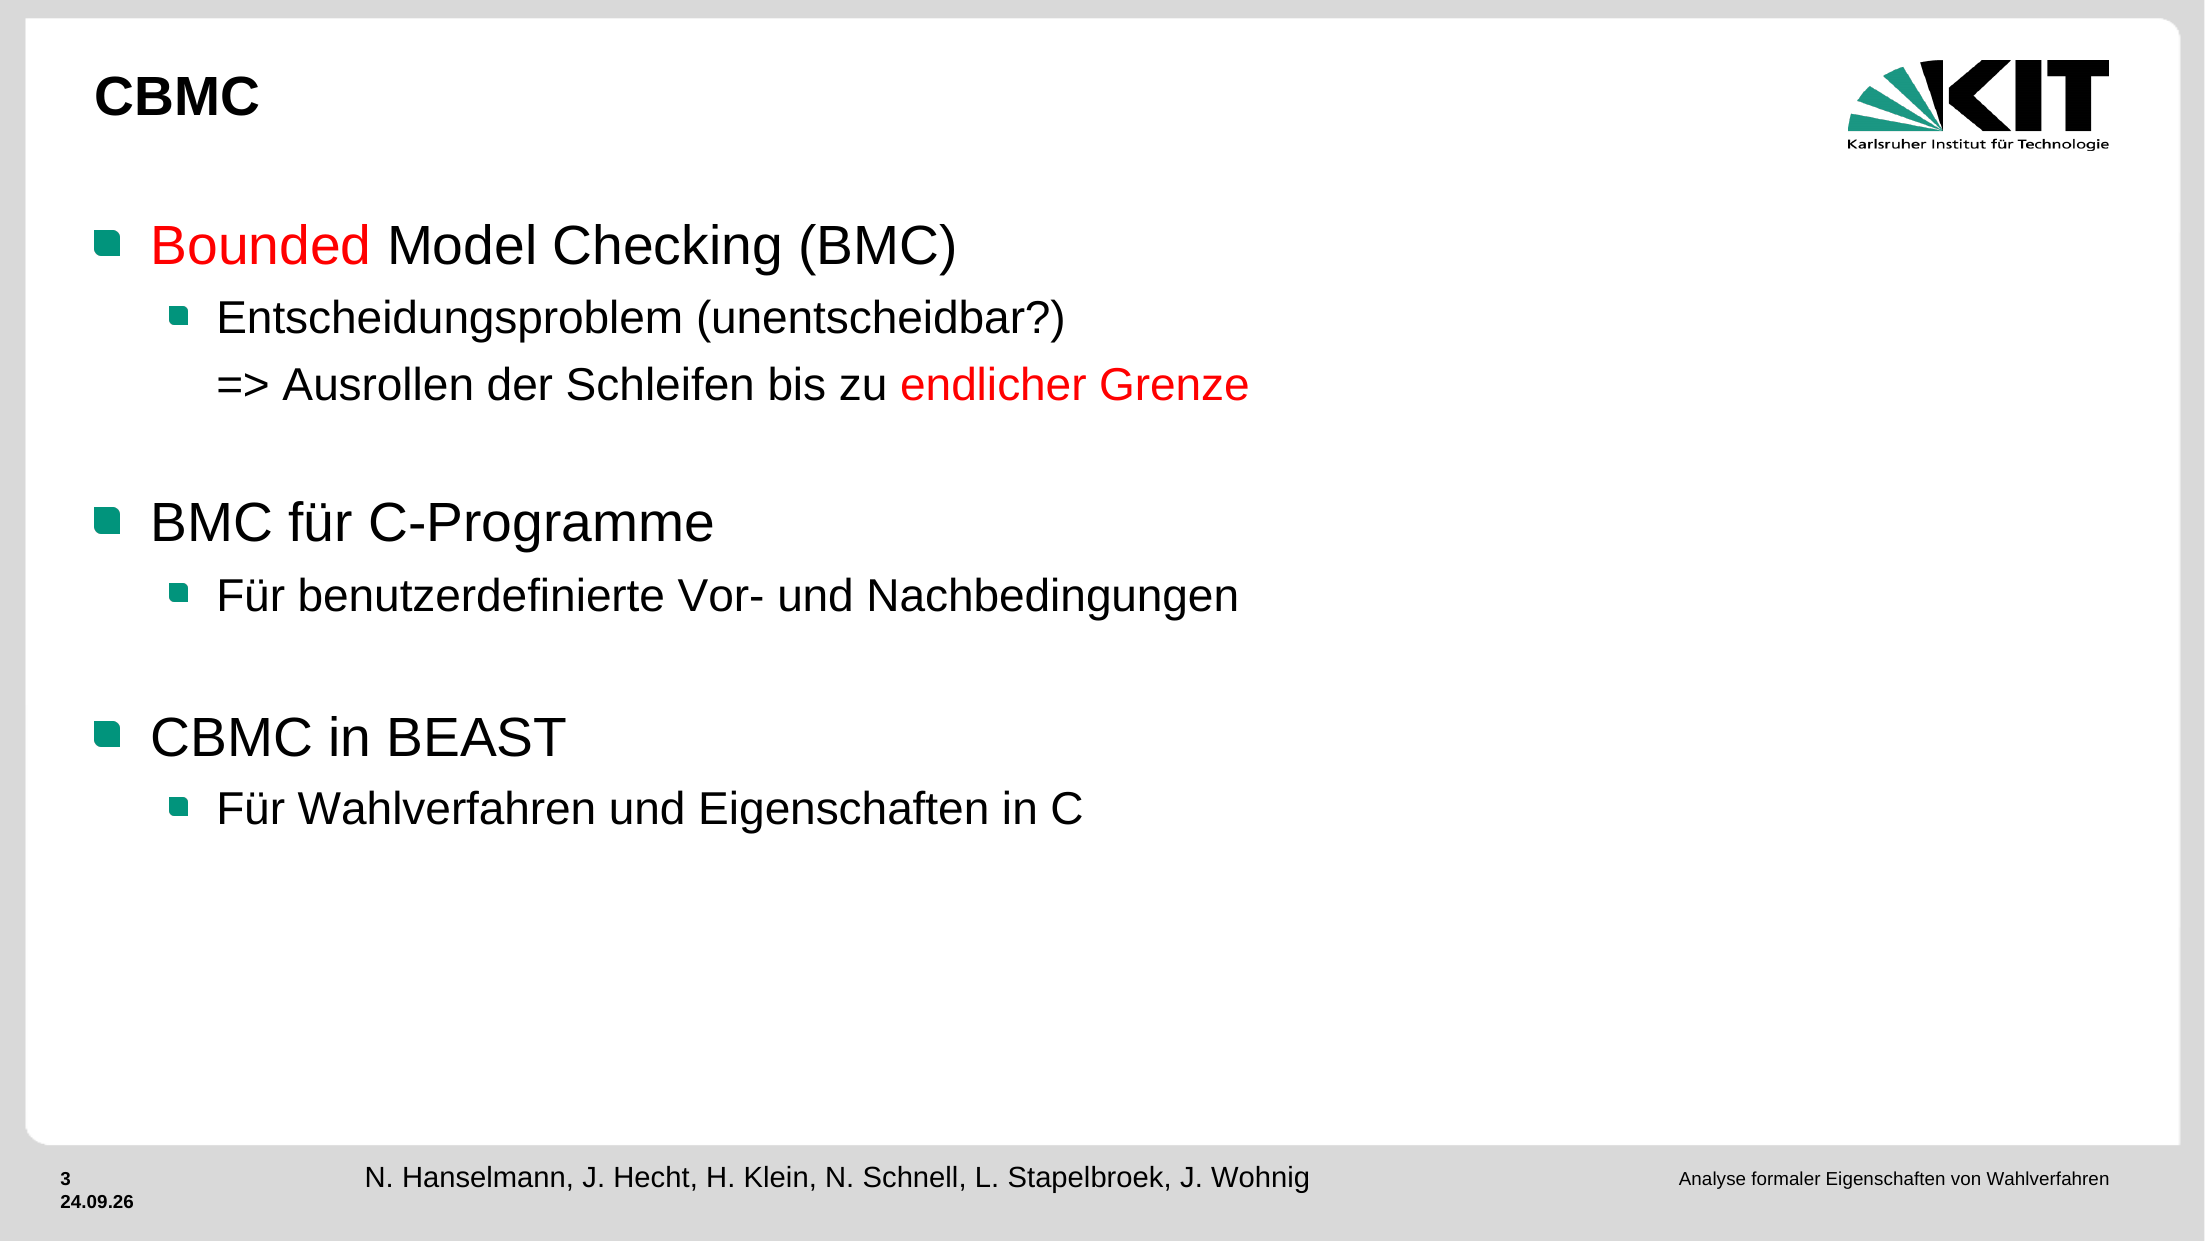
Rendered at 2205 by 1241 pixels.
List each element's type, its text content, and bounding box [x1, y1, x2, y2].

list Bounded Model Checking (BMC) Entscheidungsproblem (unentscheidbar?) => Ausrollen der Schleifen bis zu endlicher Grenze BMC für C-Programme Für benutzerdefinierte Vor- und Nachbedingungen CBMC in BEAST Für Wahlverfahren und Eigenschaften in C [94, 216, 2084, 1102]
picture [0, 0, 2205, 1241]
title CBMC [94, 60, 1761, 162]
